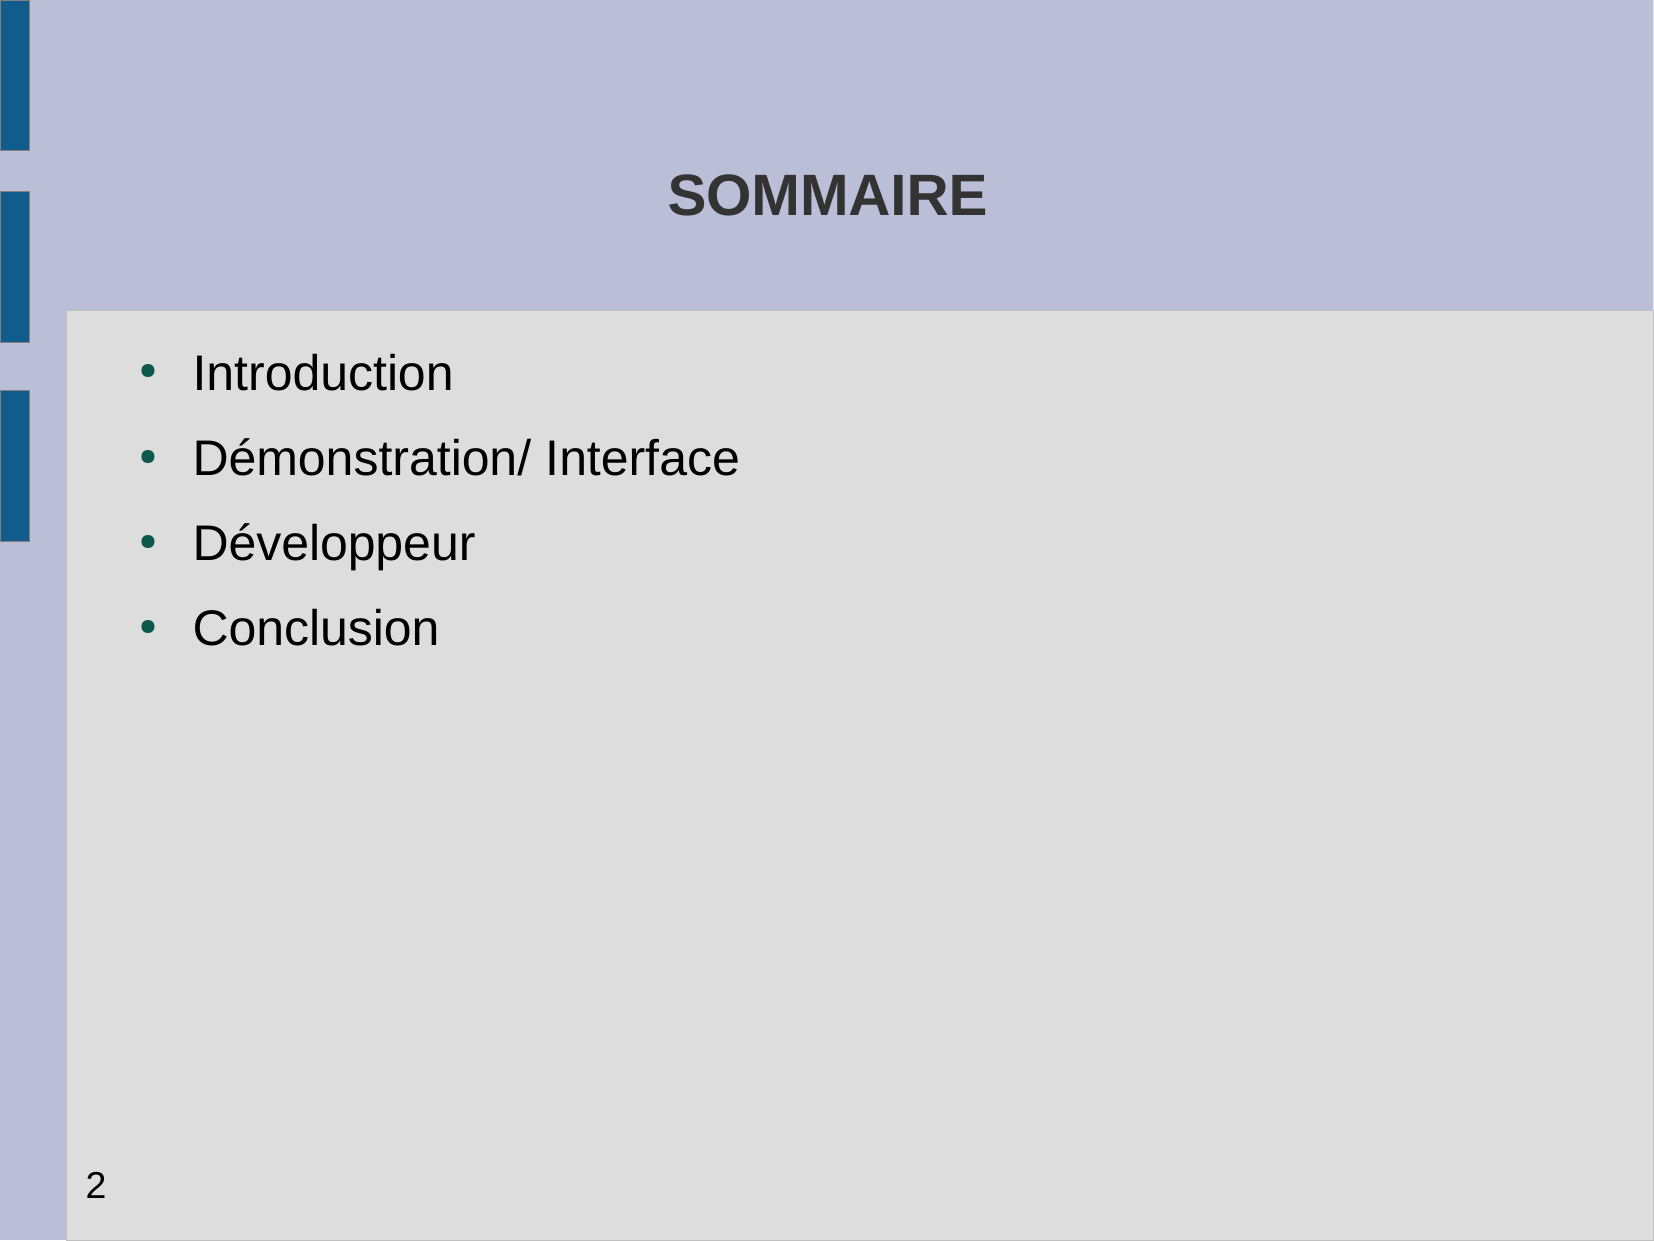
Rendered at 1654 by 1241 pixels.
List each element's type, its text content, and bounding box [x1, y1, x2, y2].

text_box <numéro> [70, 1157, 728, 1229]
title SOMMAIRE [121, 91, 1534, 299]
list Introduction Démonstration/ Interface Développeur Conclusion [121, 344, 1534, 1127]
